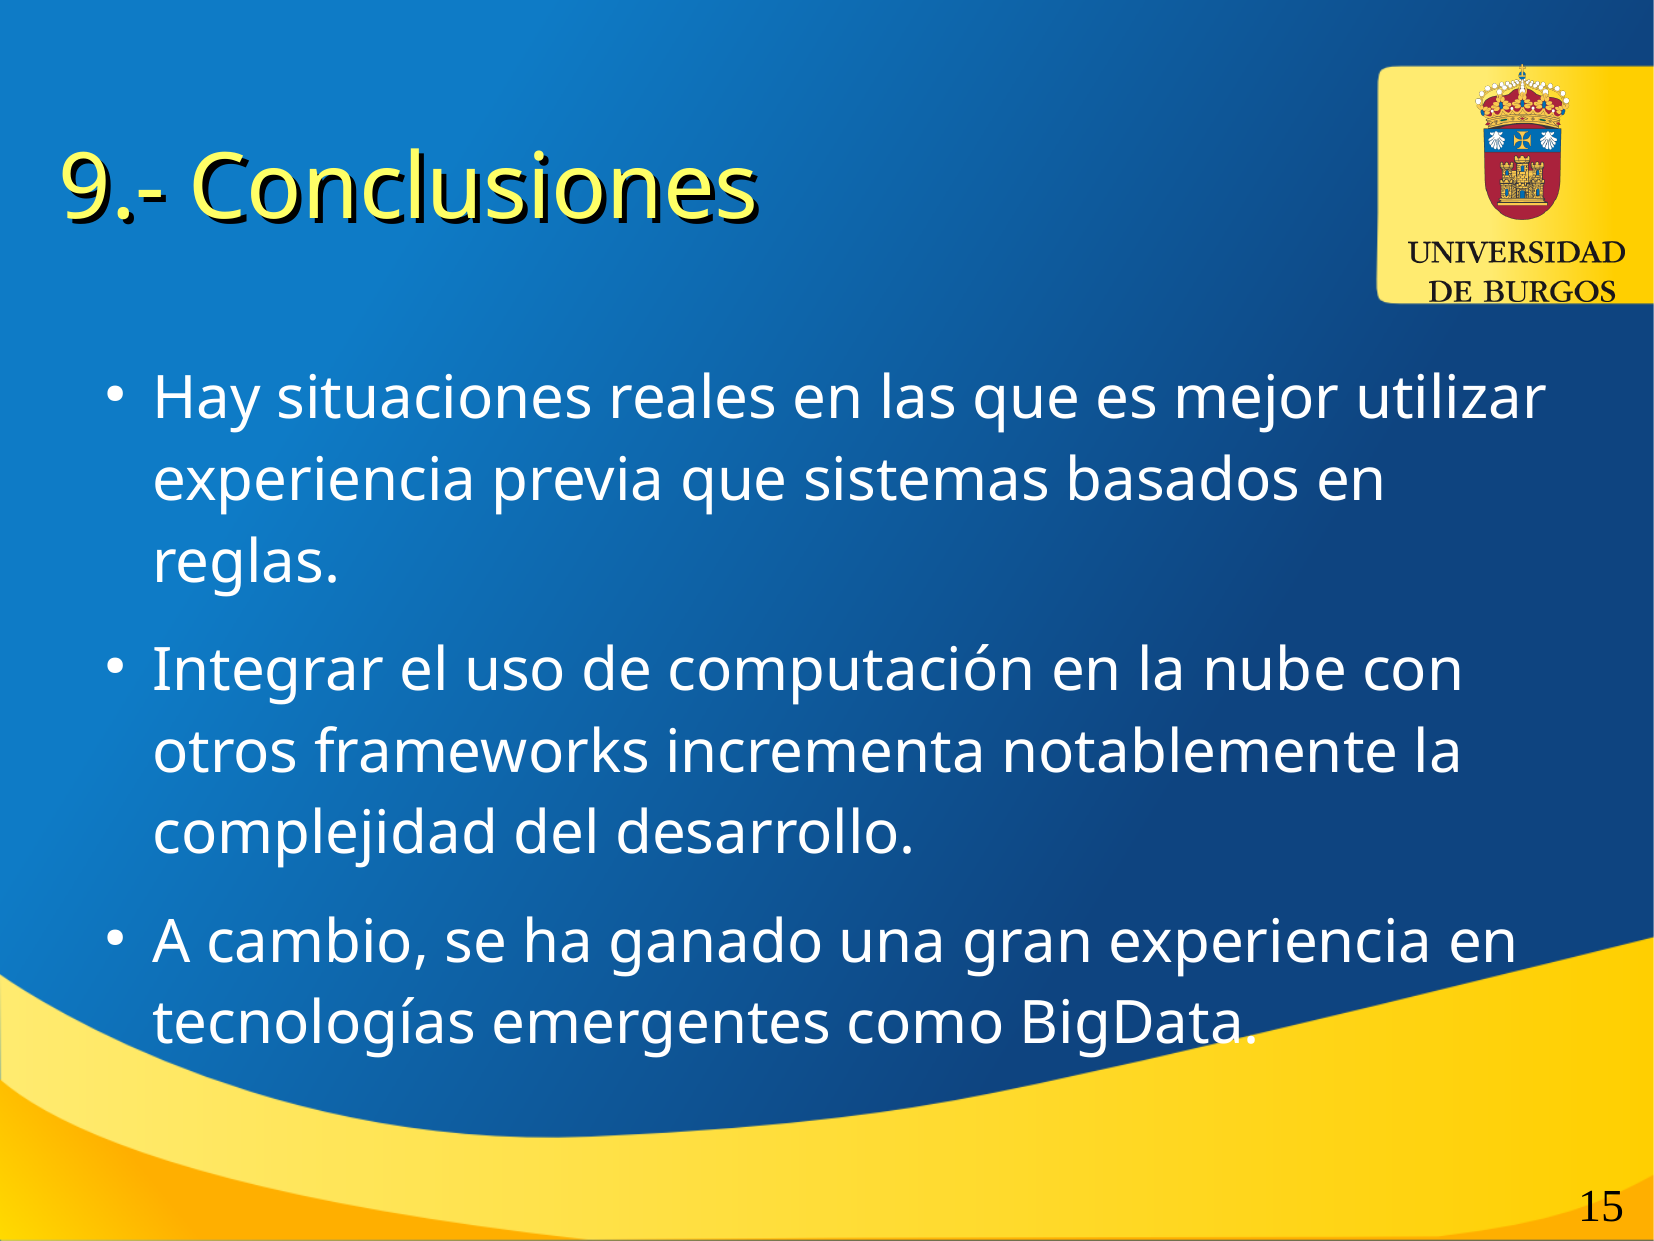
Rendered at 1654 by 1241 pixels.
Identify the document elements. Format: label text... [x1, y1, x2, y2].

list Hay situaciones reales en las que es mejor utilizar experiencia previa que sistemas basados en reglas. Integrar el uso de computación en la nube con otros frameworks incrementa notablemente la complejidad del desarrollo. A cambio, se ha ganado una gran experiencia en tecnologías emergentes como BigData. [88, 354, 1565, 1074]
picture [0, 0, 1654, 1241]
title 9.- Conclusiones [59, 70, 1335, 296]
